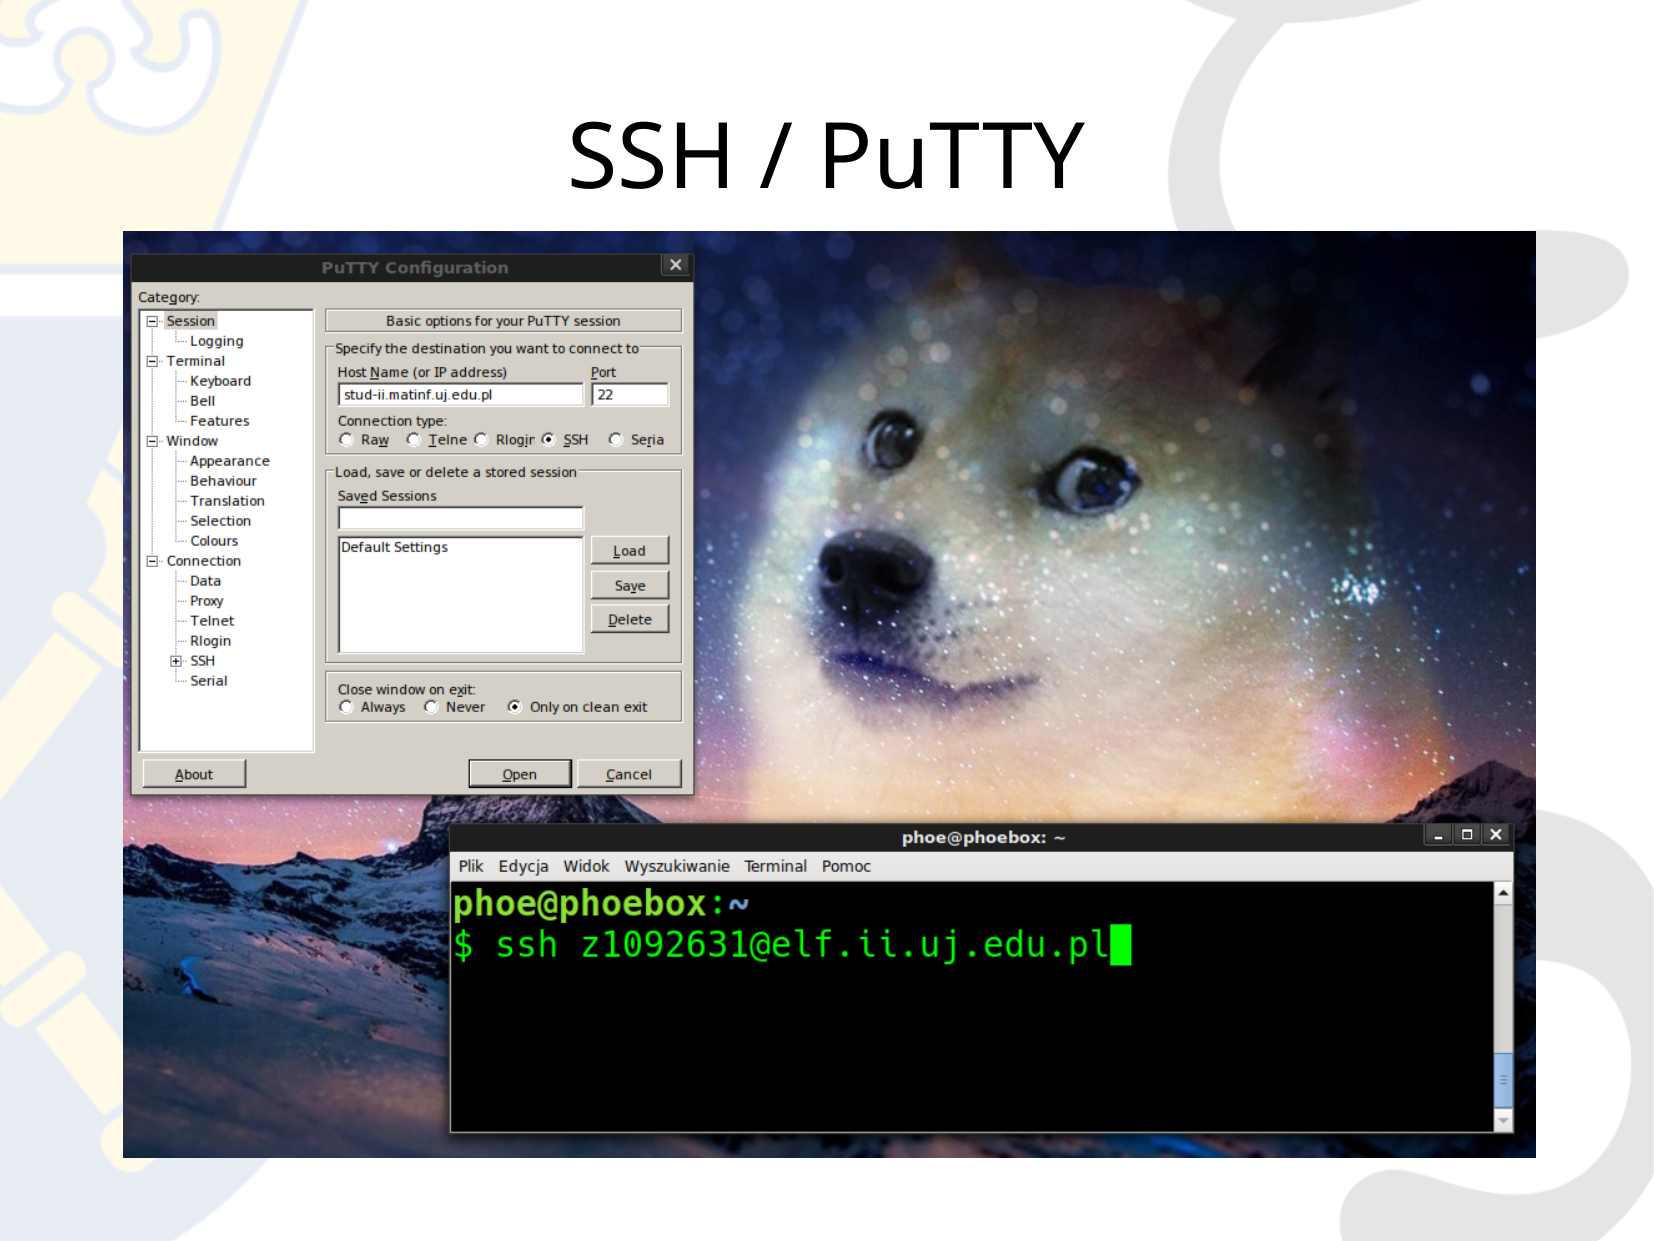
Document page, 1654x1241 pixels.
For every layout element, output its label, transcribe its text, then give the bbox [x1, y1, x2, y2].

picture [0, 0, 1654, 1241]
title SSH / PuTTY [82, 49, 1571, 257]
